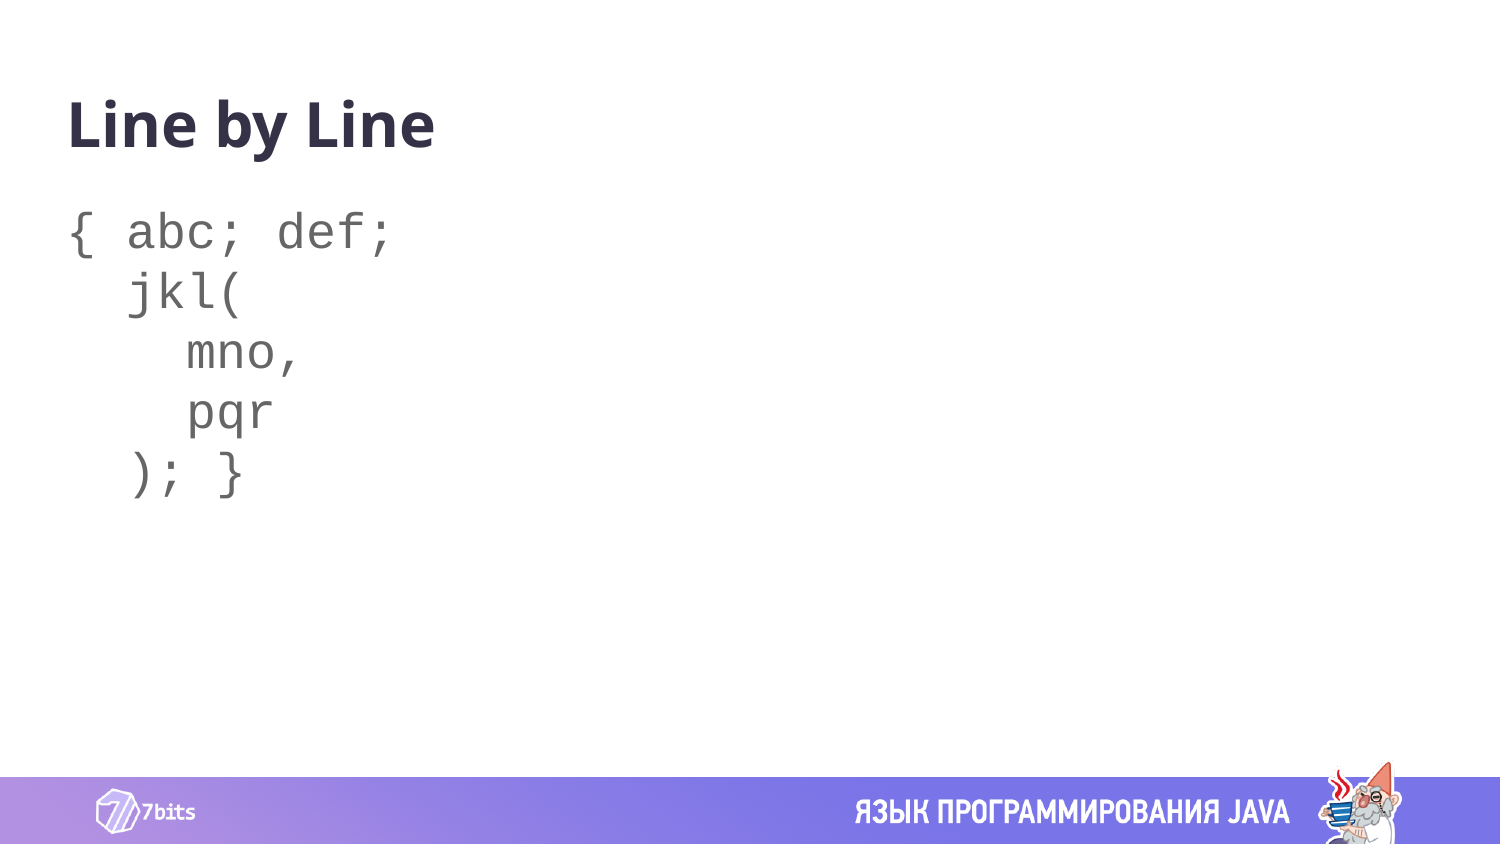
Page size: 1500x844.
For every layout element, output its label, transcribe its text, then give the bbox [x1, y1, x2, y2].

list { abc; def; jkl( mno, pqr ); } [51, 184, 1449, 745]
picture [0, 717, 1500, 844]
title Line by Line [51, 69, 1449, 164]
